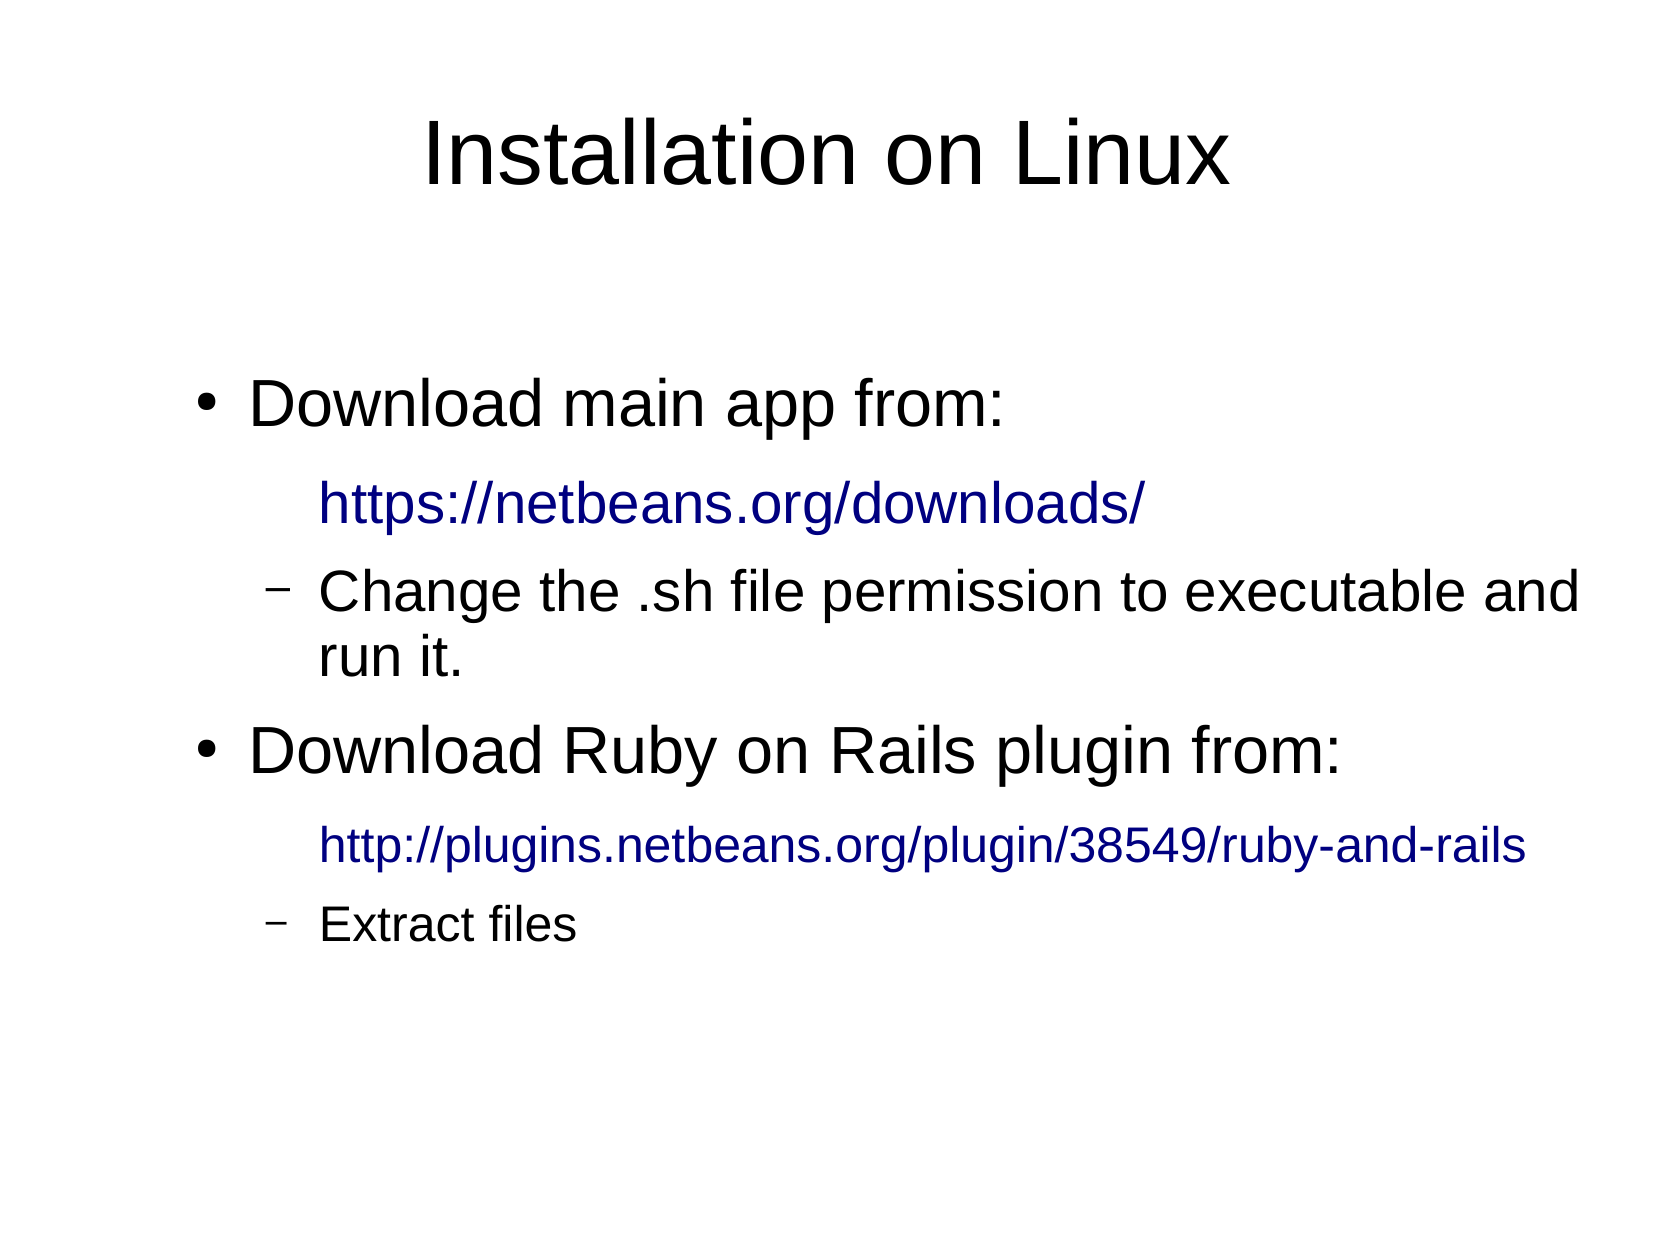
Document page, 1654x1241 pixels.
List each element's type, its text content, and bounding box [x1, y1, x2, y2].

title Installation on Linux [82, 49, 1571, 257]
list Download main app from: https://netbeans.org/downloads/ Change the .sh file permission to executable and run it. Download Ruby on Rails plugin from: http://plugins.netbeans.org/plugin/38549/ruby-and-rails Extract files [177, 366, 1654, 1086]
